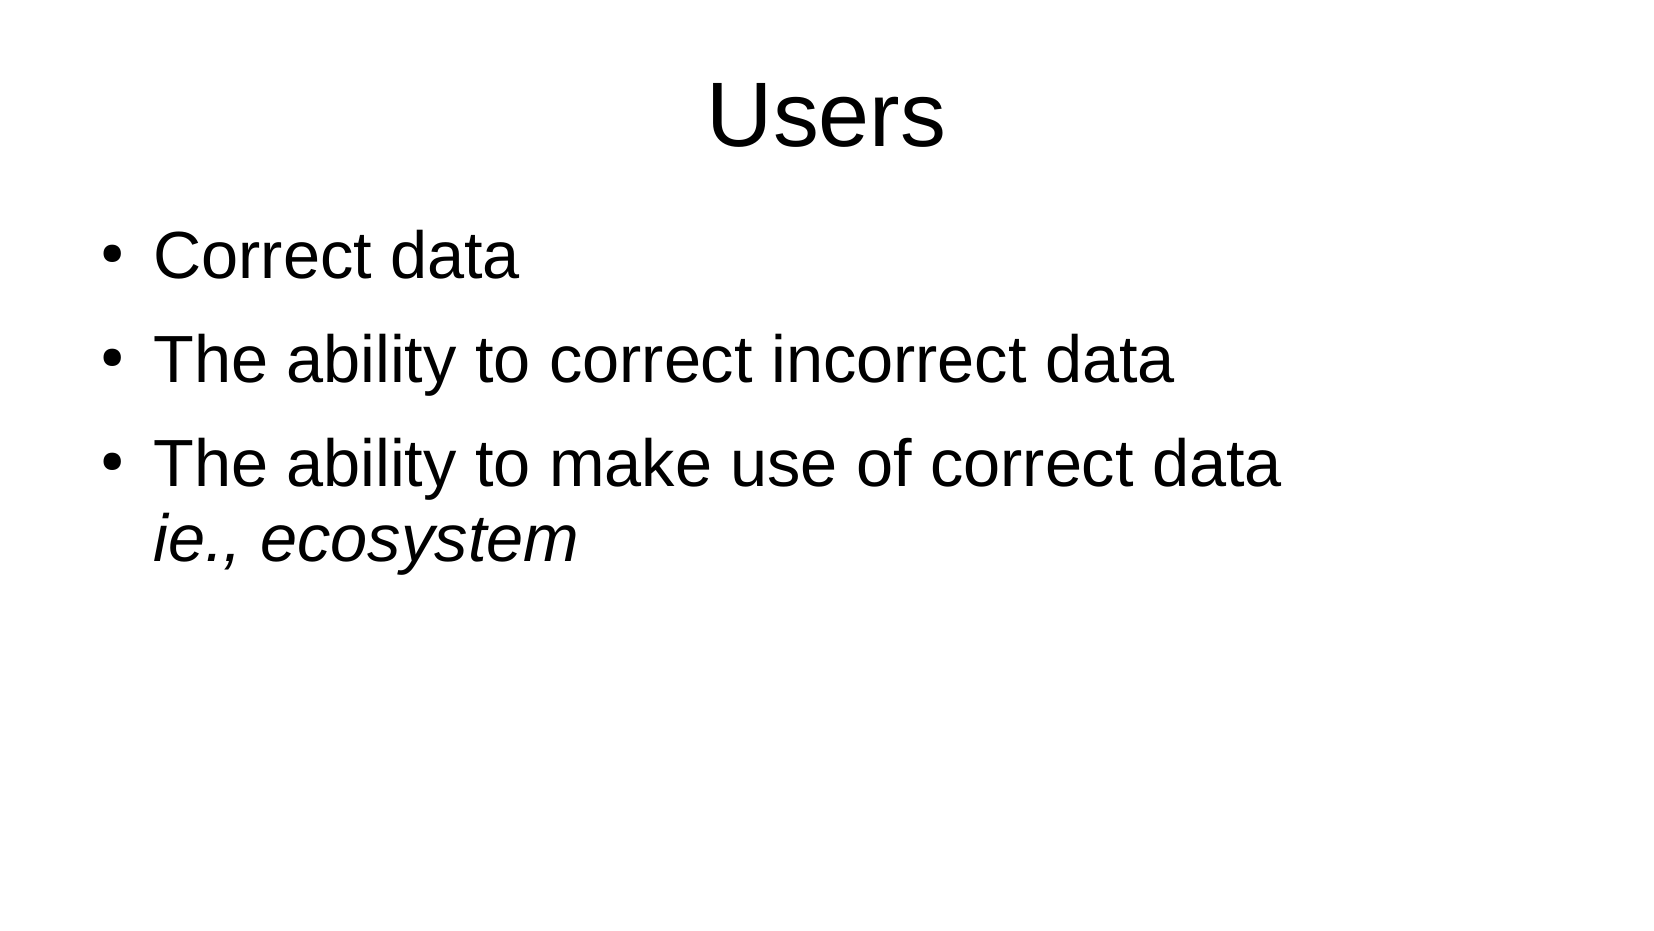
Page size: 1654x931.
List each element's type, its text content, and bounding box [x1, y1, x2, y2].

list Correct data The ability to correct incorrect data The ability to make use of correct data ie., ecosystem [82, 217, 1571, 758]
title Users [82, 37, 1571, 193]
